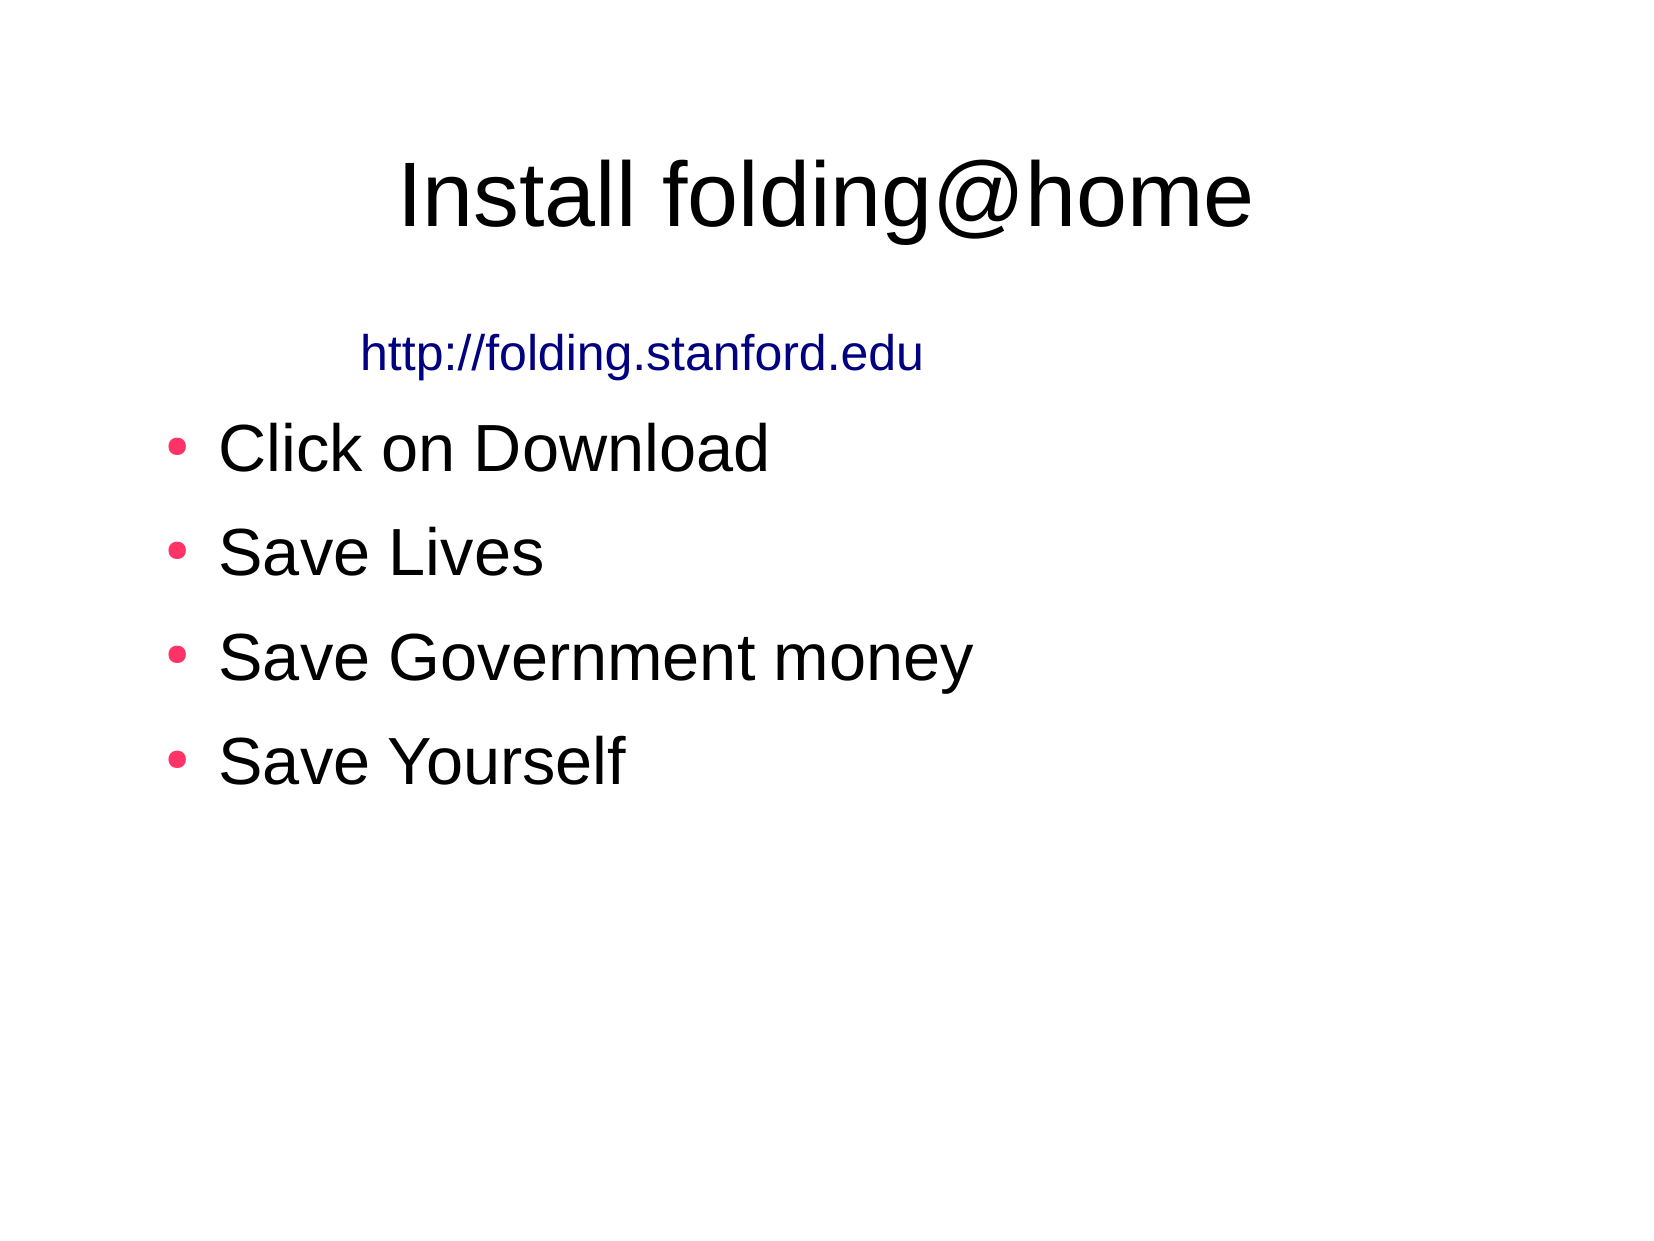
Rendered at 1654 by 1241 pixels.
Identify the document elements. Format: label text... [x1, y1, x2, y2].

list http://folding.stanford.edu Click on Download Save Lives Save Government money Save Yourself [147, 325, 1506, 996]
title Install folding@home [118, 98, 1536, 291]
